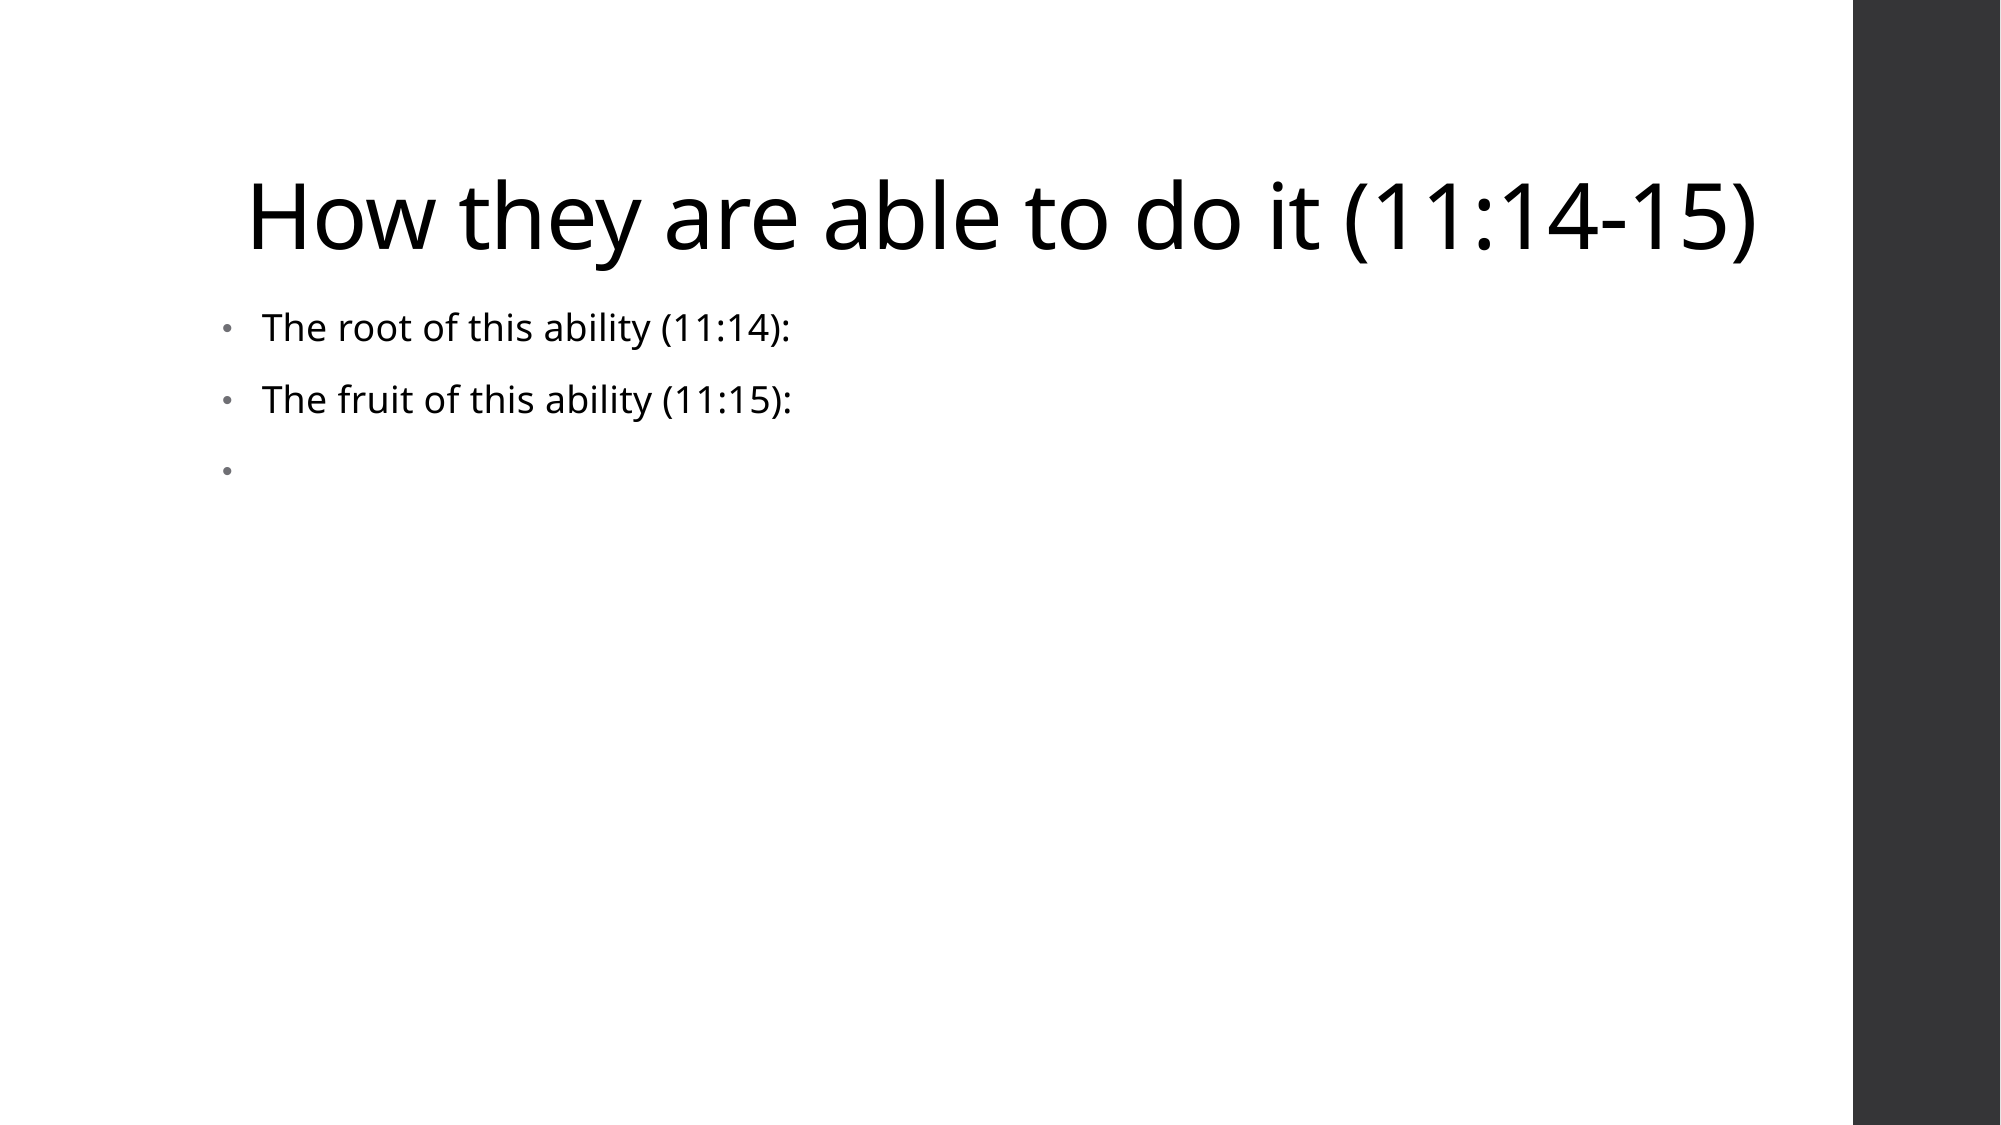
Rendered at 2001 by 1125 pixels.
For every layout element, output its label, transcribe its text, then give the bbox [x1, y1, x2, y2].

title How they are able to do it (11:14-15) [206, 60, 1797, 278]
list The root of this ability (11:14): The fruit of this ability (11:15): [206, 299, 1617, 1014]
